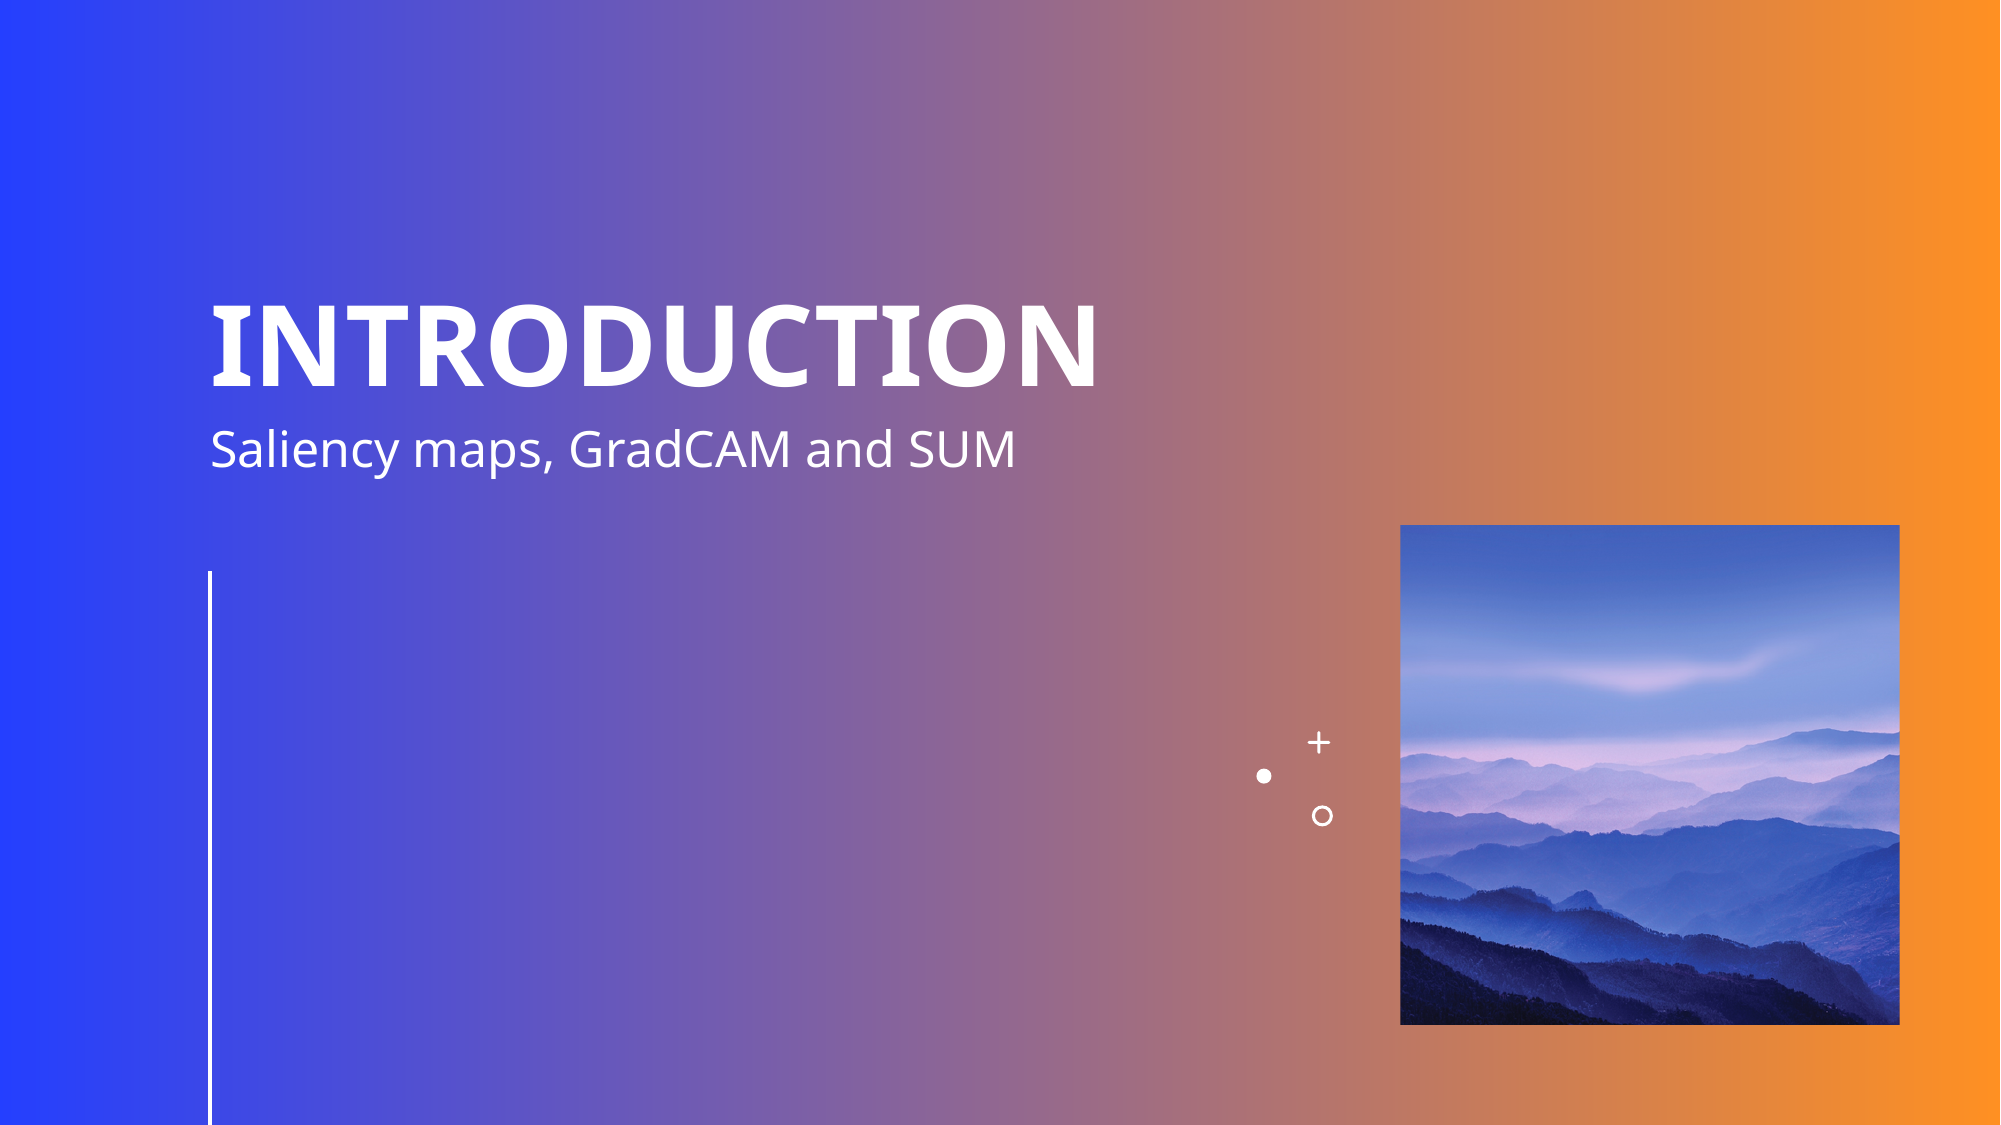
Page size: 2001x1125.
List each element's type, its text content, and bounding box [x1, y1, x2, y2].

title introduction [210, 104, 1900, 409]
subtitle Saliency maps, GradCAM and SUM [210, 424, 1499, 544]
picture [1400, 525, 1900, 1026]
